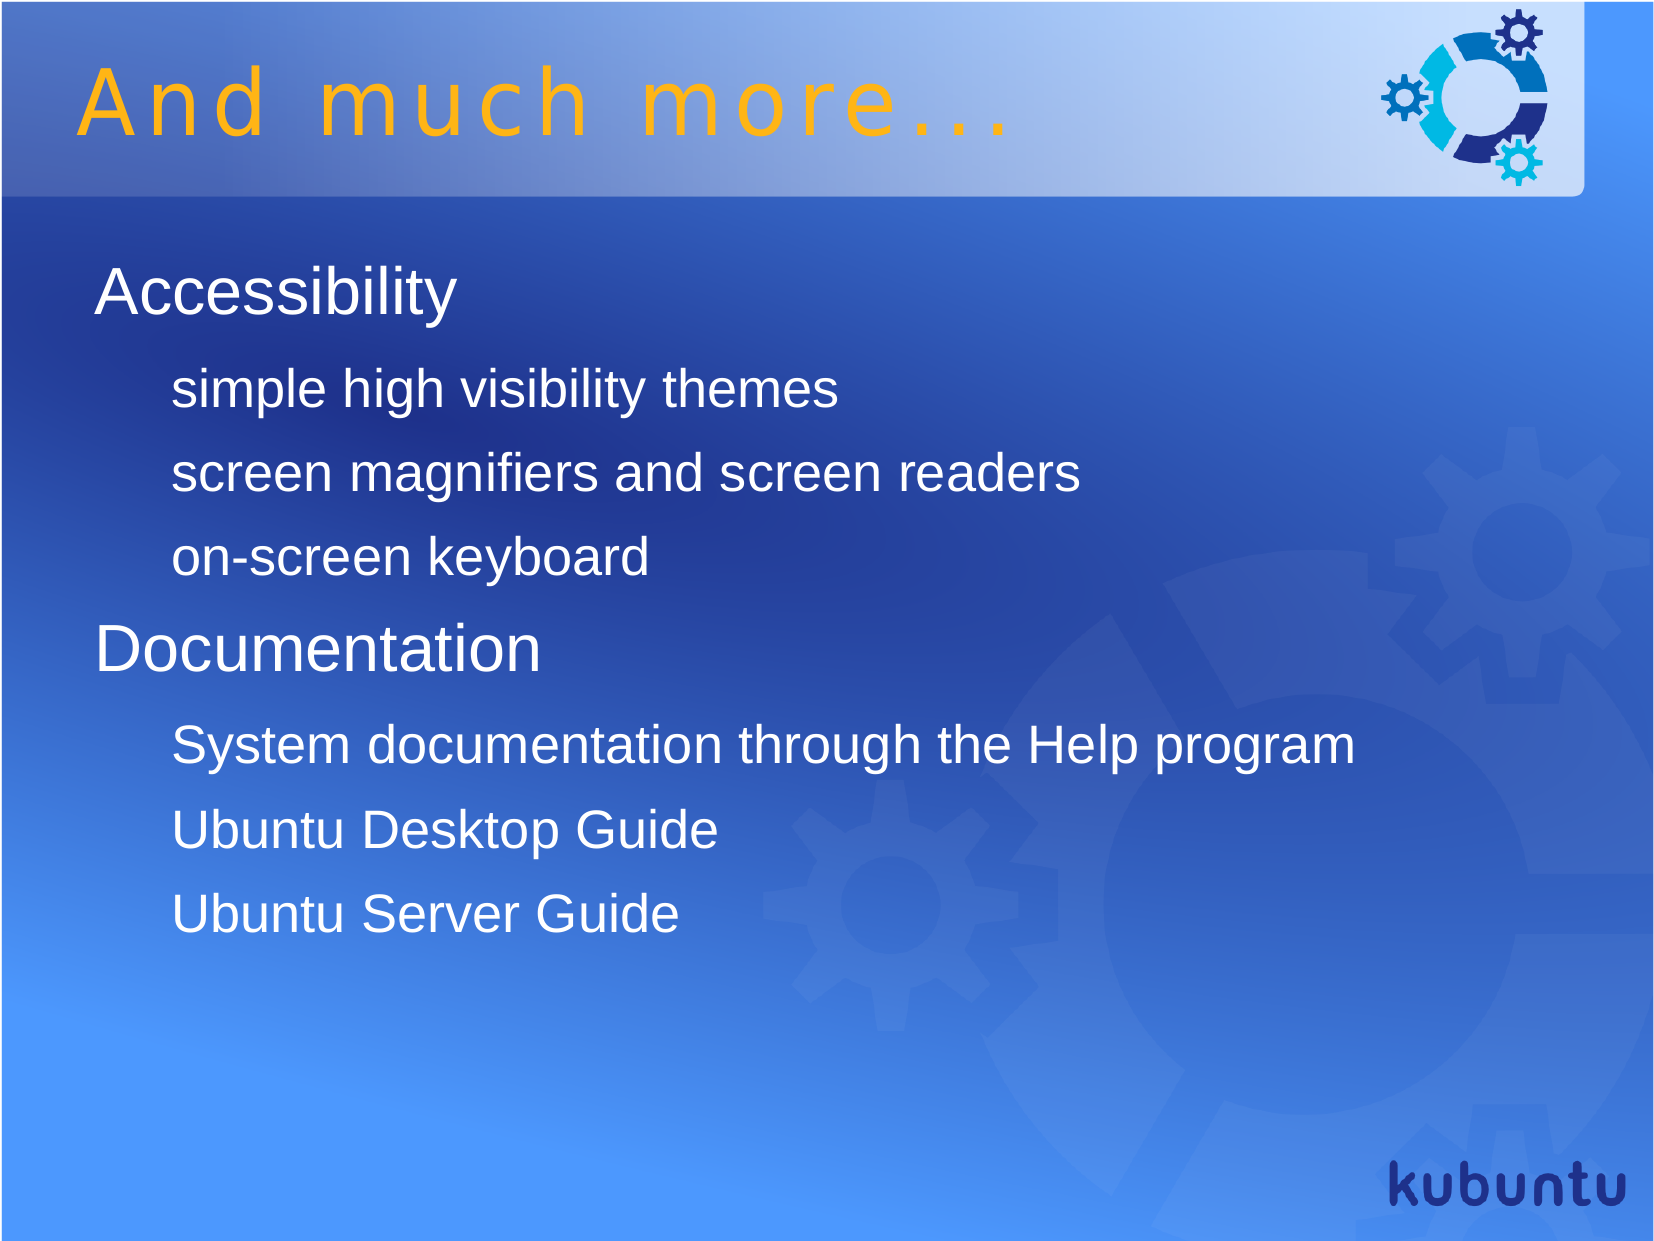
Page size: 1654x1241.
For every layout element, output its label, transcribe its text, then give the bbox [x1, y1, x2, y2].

title And much more... [76, 0, 1300, 207]
list Accessibility simple high visibility themes screen magnifiers and screen readers on-screen keyboard Documentation System documentation through the Help program Ubuntu Desktop Guide Ubuntu Server Guide [76, 253, 1565, 1113]
picture [0, 0, 1654, 1241]
